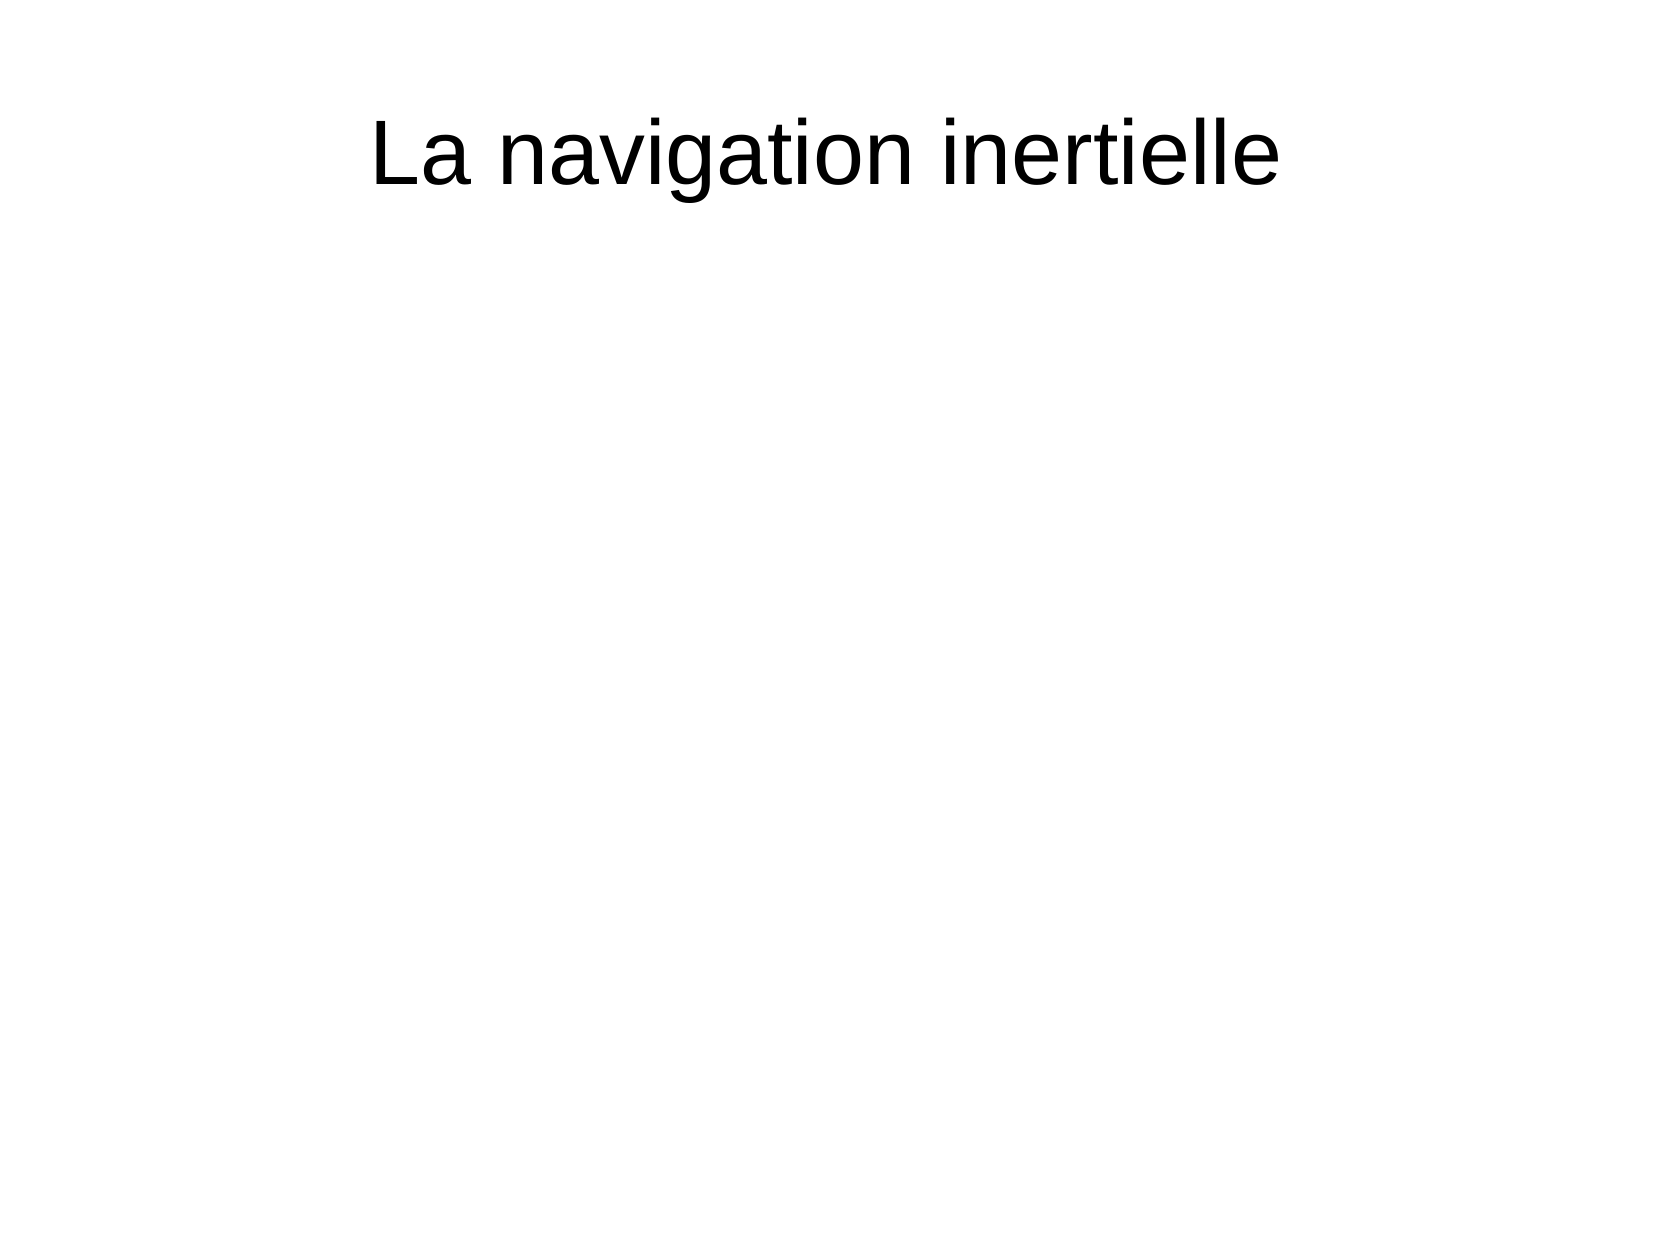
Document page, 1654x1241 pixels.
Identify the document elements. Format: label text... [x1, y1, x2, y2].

title La navigation inertielle [82, 49, 1571, 257]
